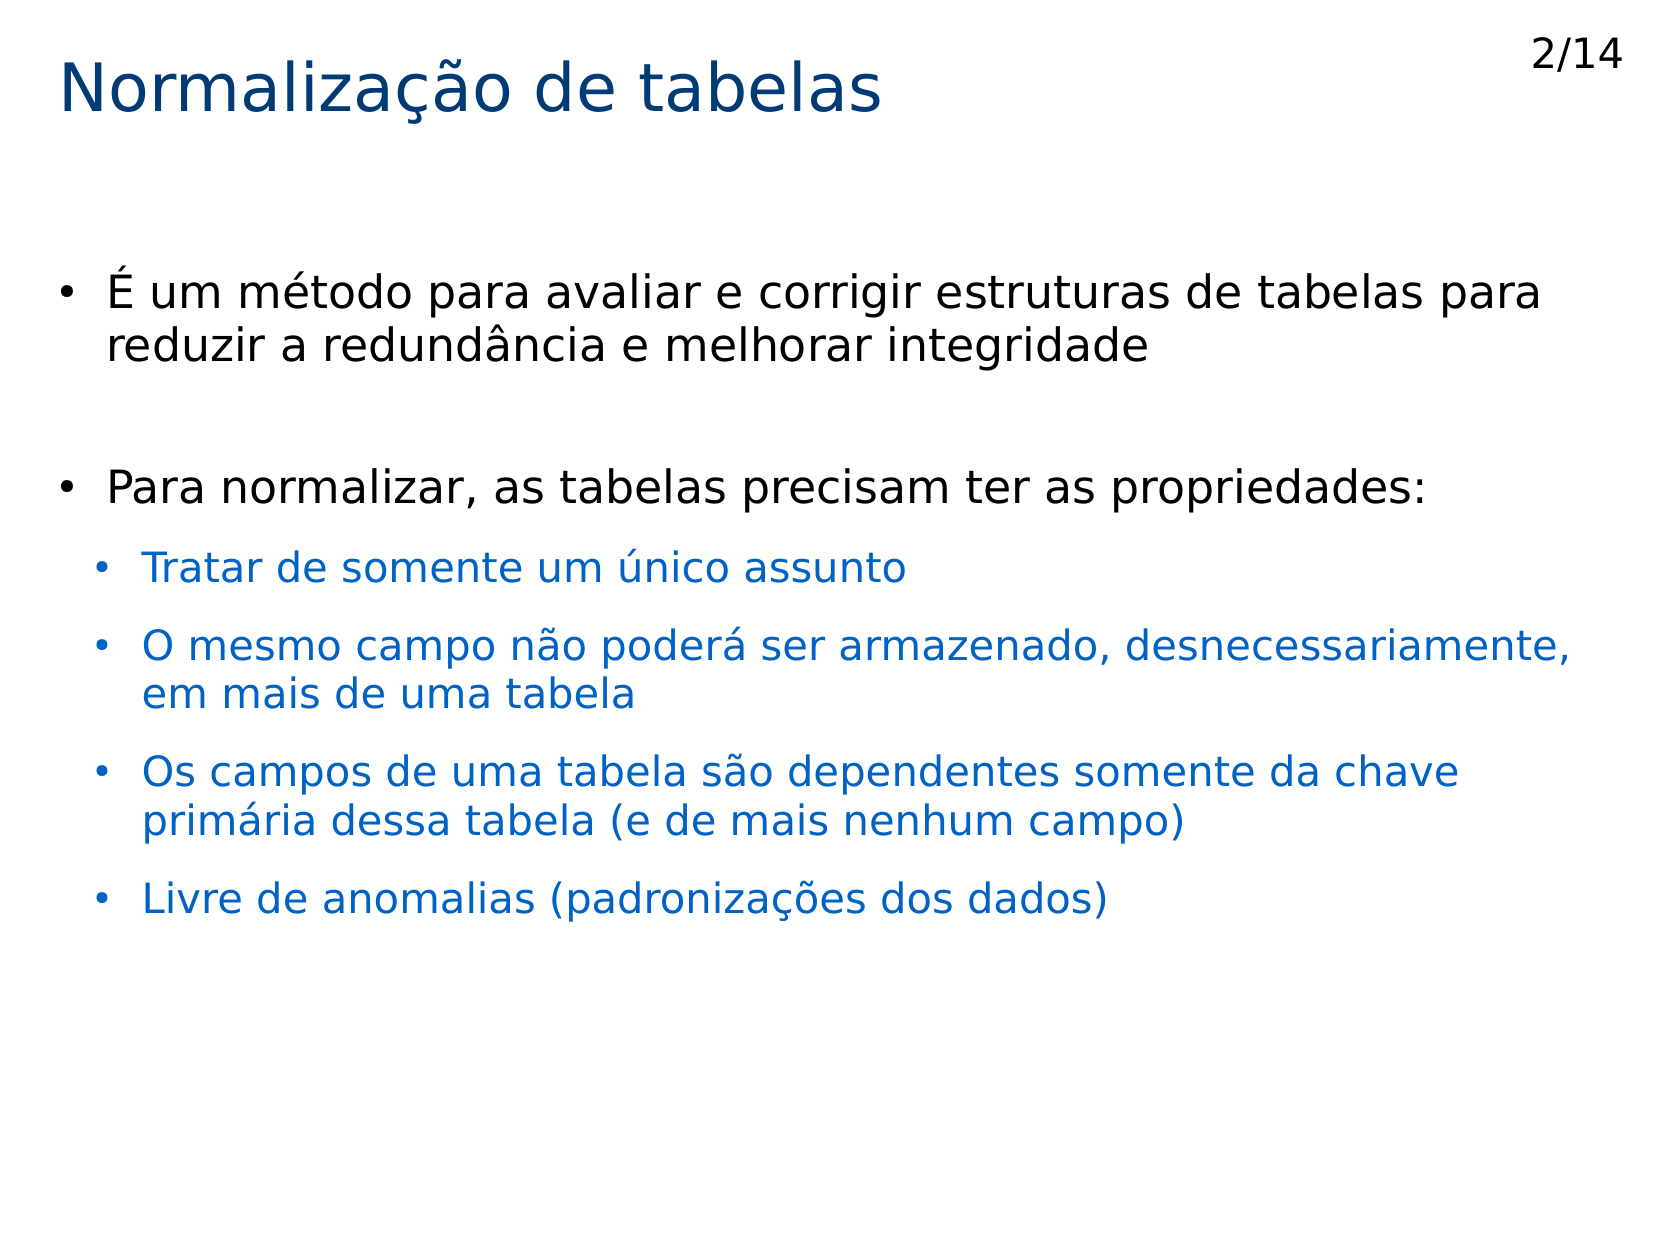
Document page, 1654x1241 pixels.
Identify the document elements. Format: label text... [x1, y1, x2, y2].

title Normalização de tabelas [59, 29, 1506, 148]
list É um método para avaliar e corrigir estruturas de tabelas para reduzir a redundância e melhorar integridade Para normalizar, as tabelas precisam ter as propriedades: Tratar de somente um único assunto O mesmo campo não poderá ser armazenado, desnecessariamente, em mais de uma tabela Os campos de uma tabela são dependentes somente da chave primária dessa tabela (e de mais nenhum campo) Livre de anomalias (padronizações dos dados) [59, 265, 1625, 1211]
